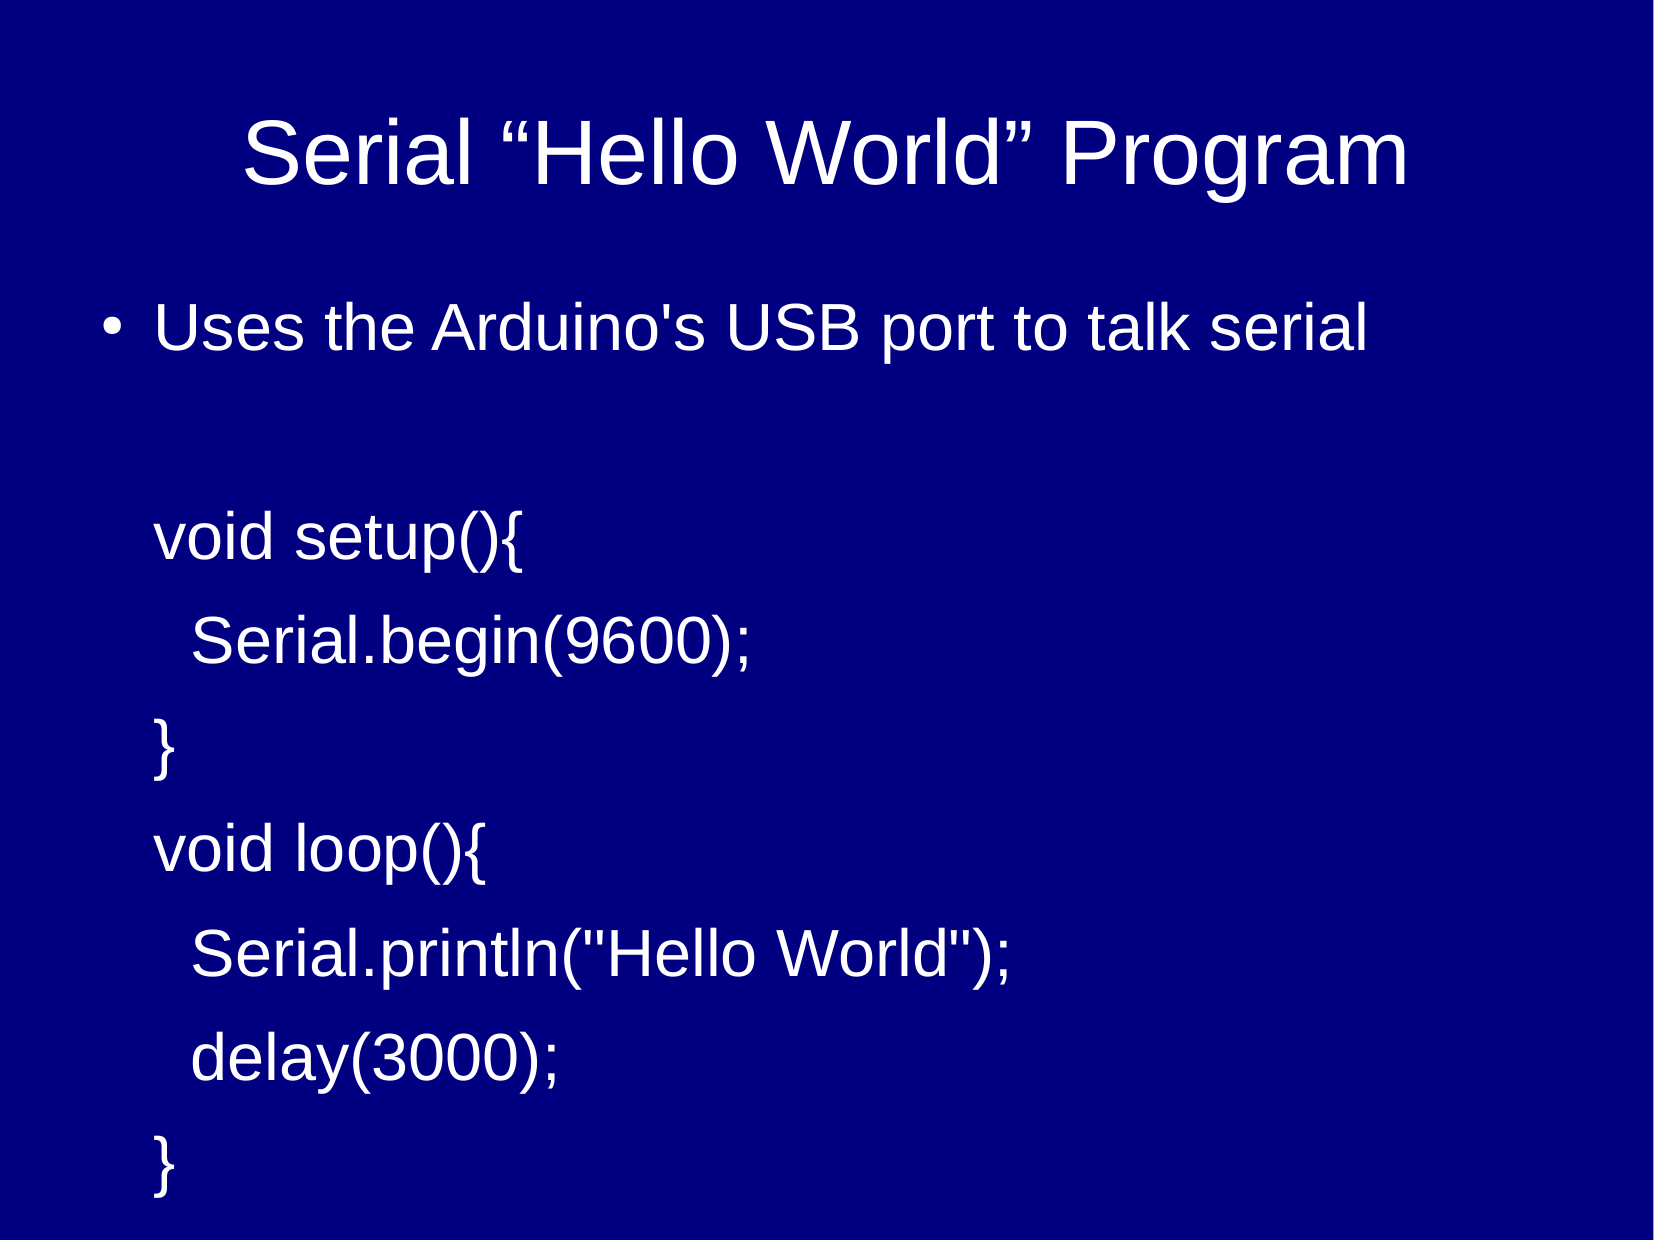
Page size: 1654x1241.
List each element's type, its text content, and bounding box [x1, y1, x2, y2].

title Serial “Hello World” Program [82, 49, 1571, 257]
list Uses the Arduino's USB port to talk serial void setup(){ Serial.begin(9600); } void loop(){ Serial.println("Hello World"); delay(3000); } [82, 290, 1571, 1195]
